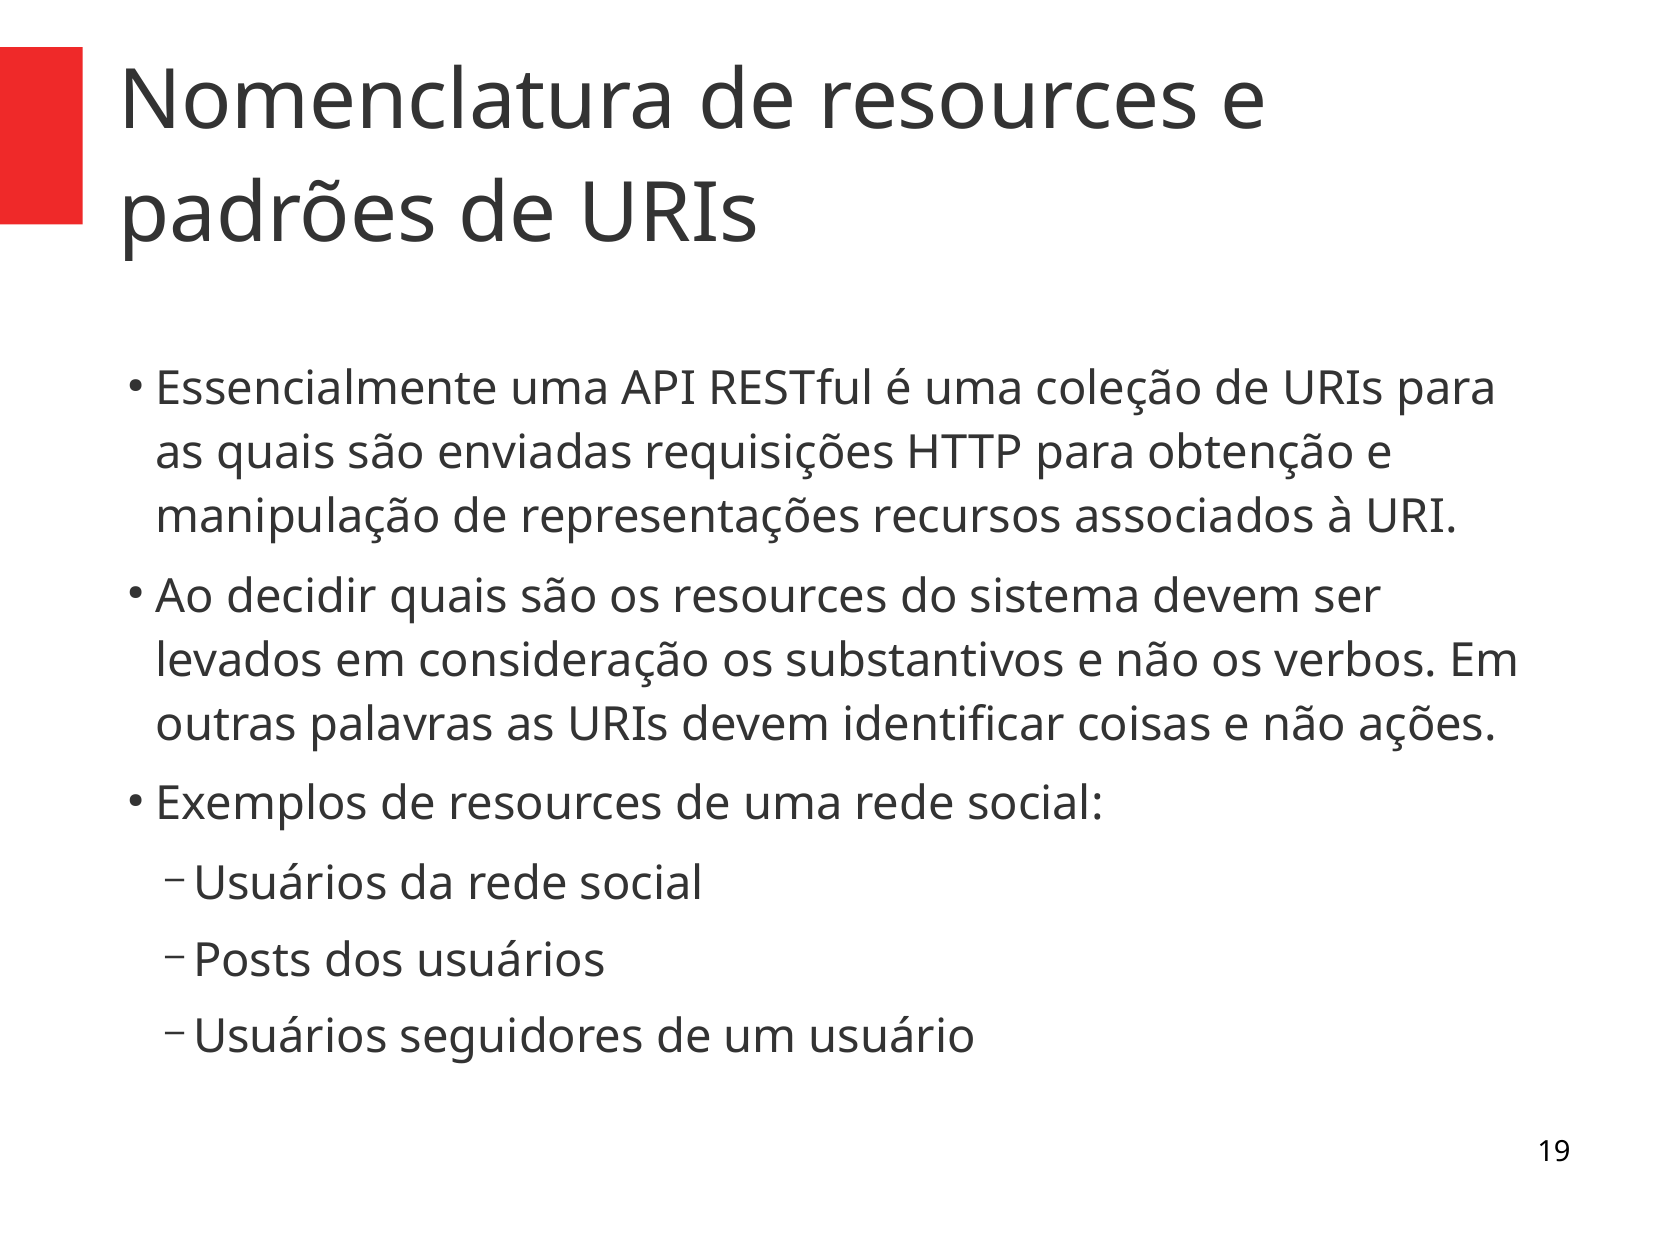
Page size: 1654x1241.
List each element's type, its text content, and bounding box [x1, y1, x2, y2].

title Nomenclatura de resources e padrões de URIs [118, 39, 1571, 267]
list Essencialmente uma API RESTful é uma coleção de URIs para as quais são enviadas requisições HTTP para obtenção e manipulação de representações recursos associados à URI. Ao decidir quais são os resources do sistema devem ser levados em consideração os substantivos e não os verbos. Em outras palavras as URIs devem identificar coisas e não ações. Exemplos de resources de uma rede social: Usuários da rede social Posts dos usuários Usuários seguidores de um usuário [118, 354, 1536, 1074]
